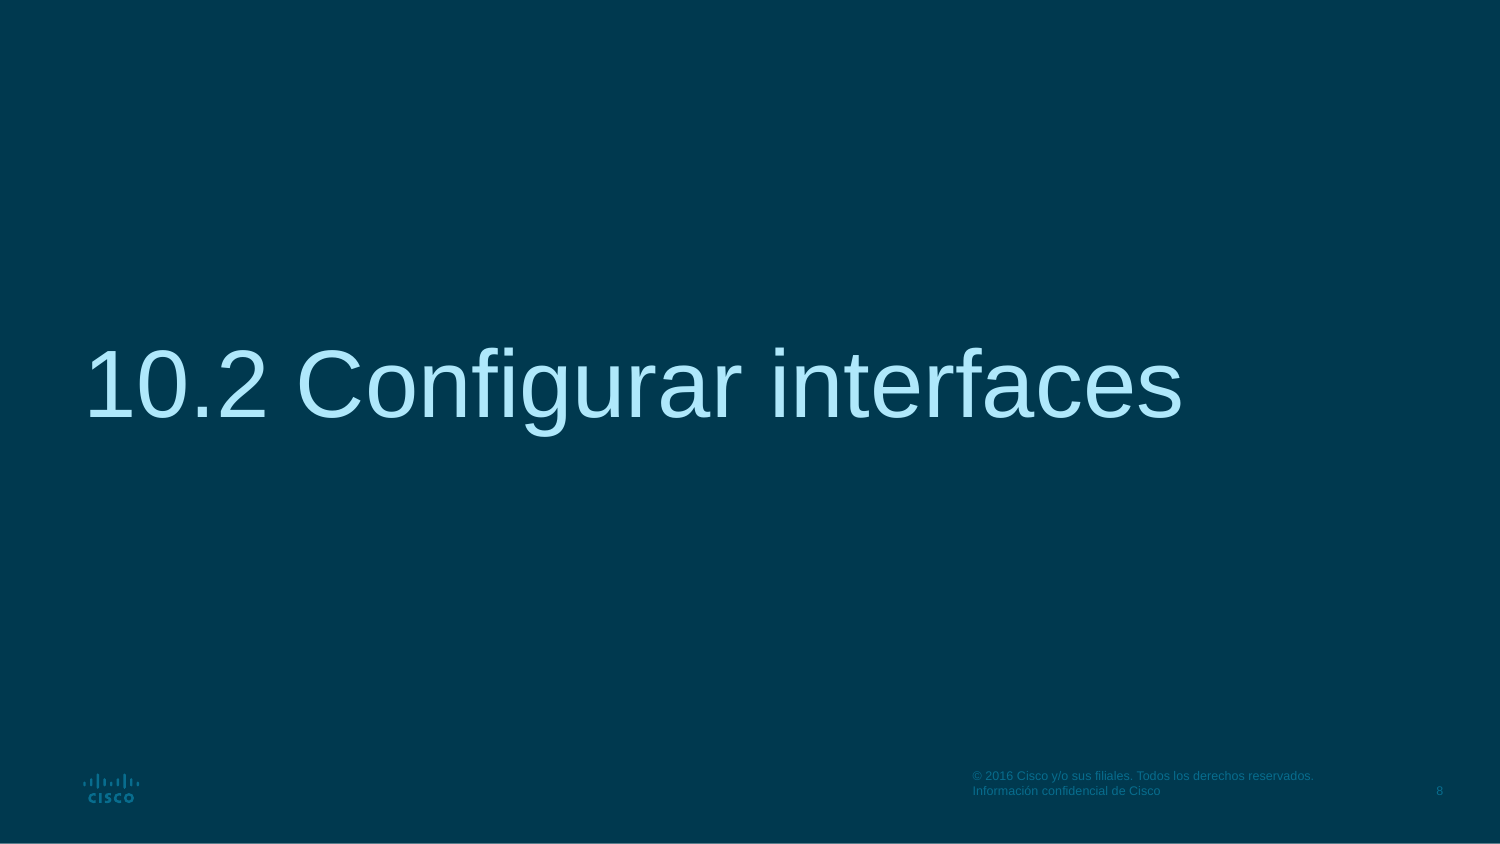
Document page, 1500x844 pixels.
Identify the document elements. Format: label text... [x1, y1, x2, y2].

title 10.2 Configurar interfaces [68, 293, 1356, 446]
